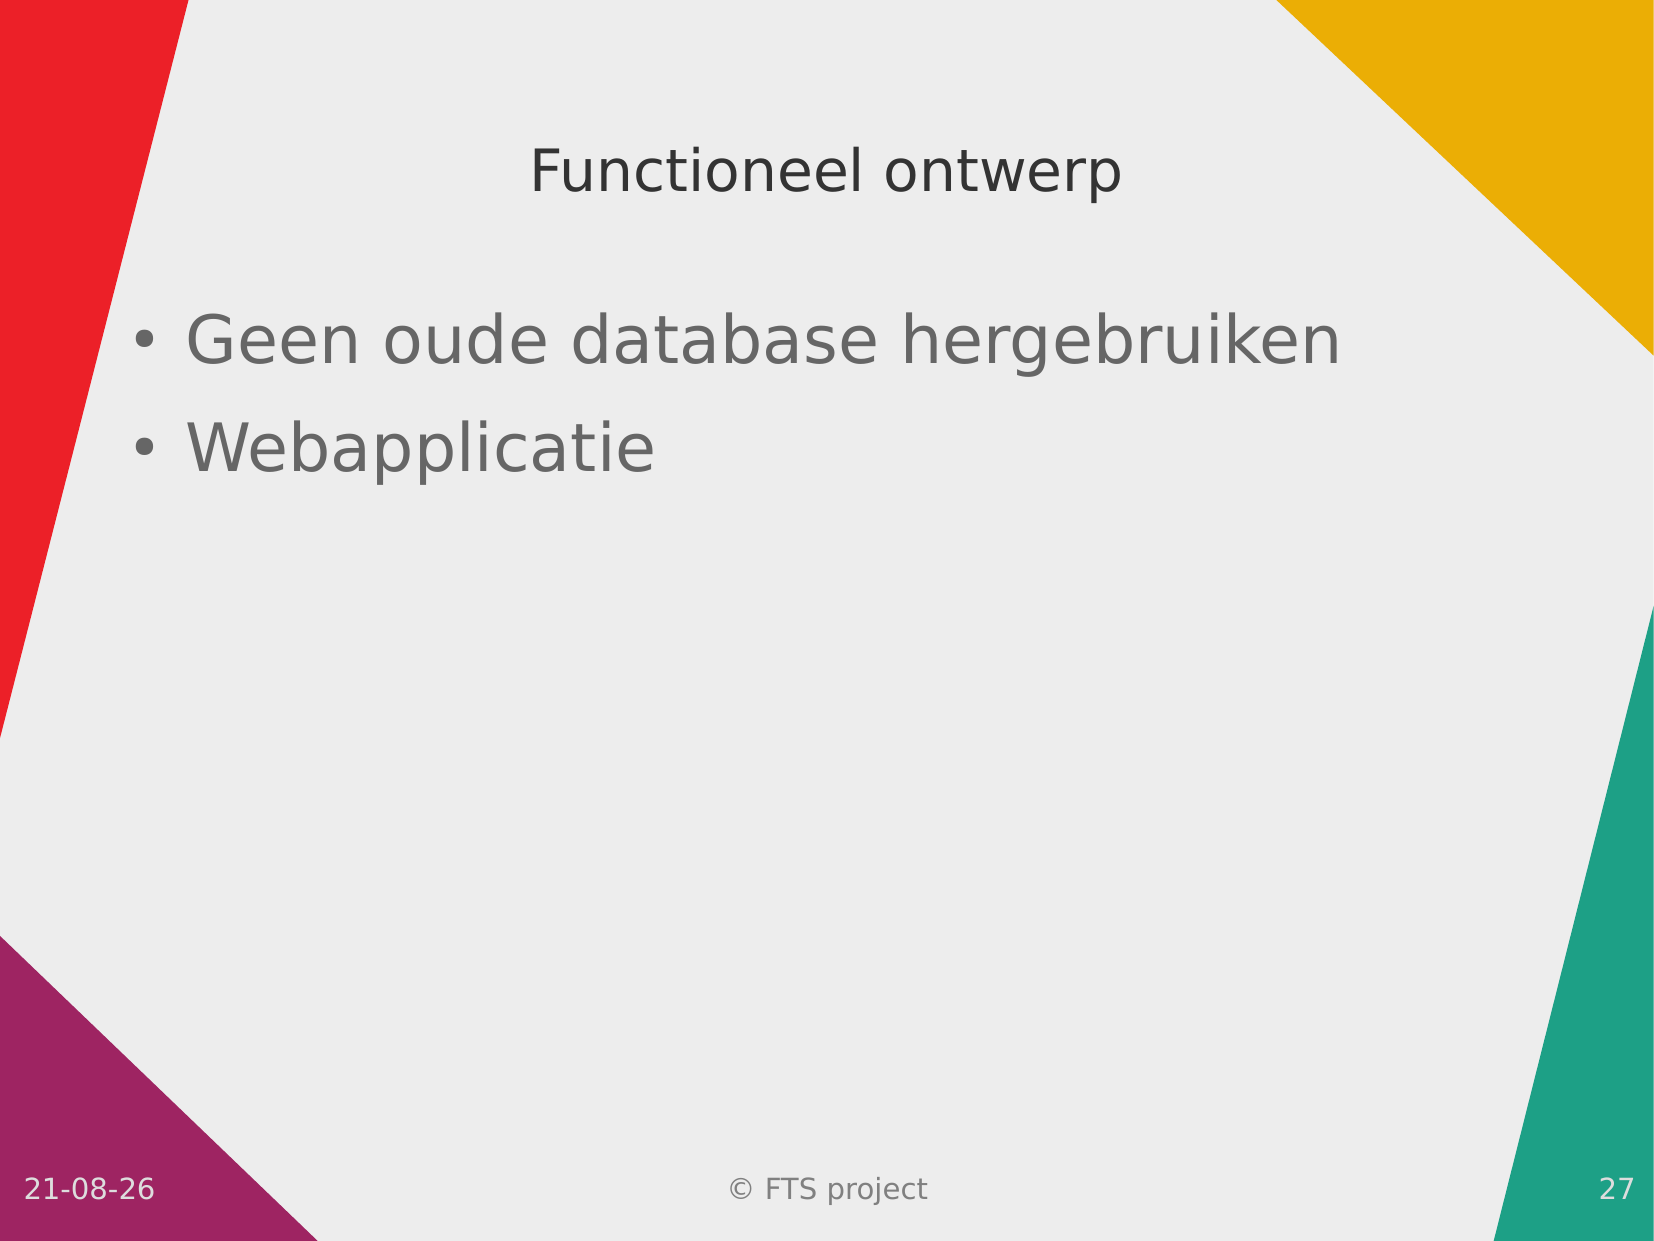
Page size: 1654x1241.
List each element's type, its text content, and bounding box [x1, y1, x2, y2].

title Functioneel ontwerp [114, 73, 1539, 270]
list Geen oude database hergebruiken Webapplicatie [114, 301, 1533, 1033]
